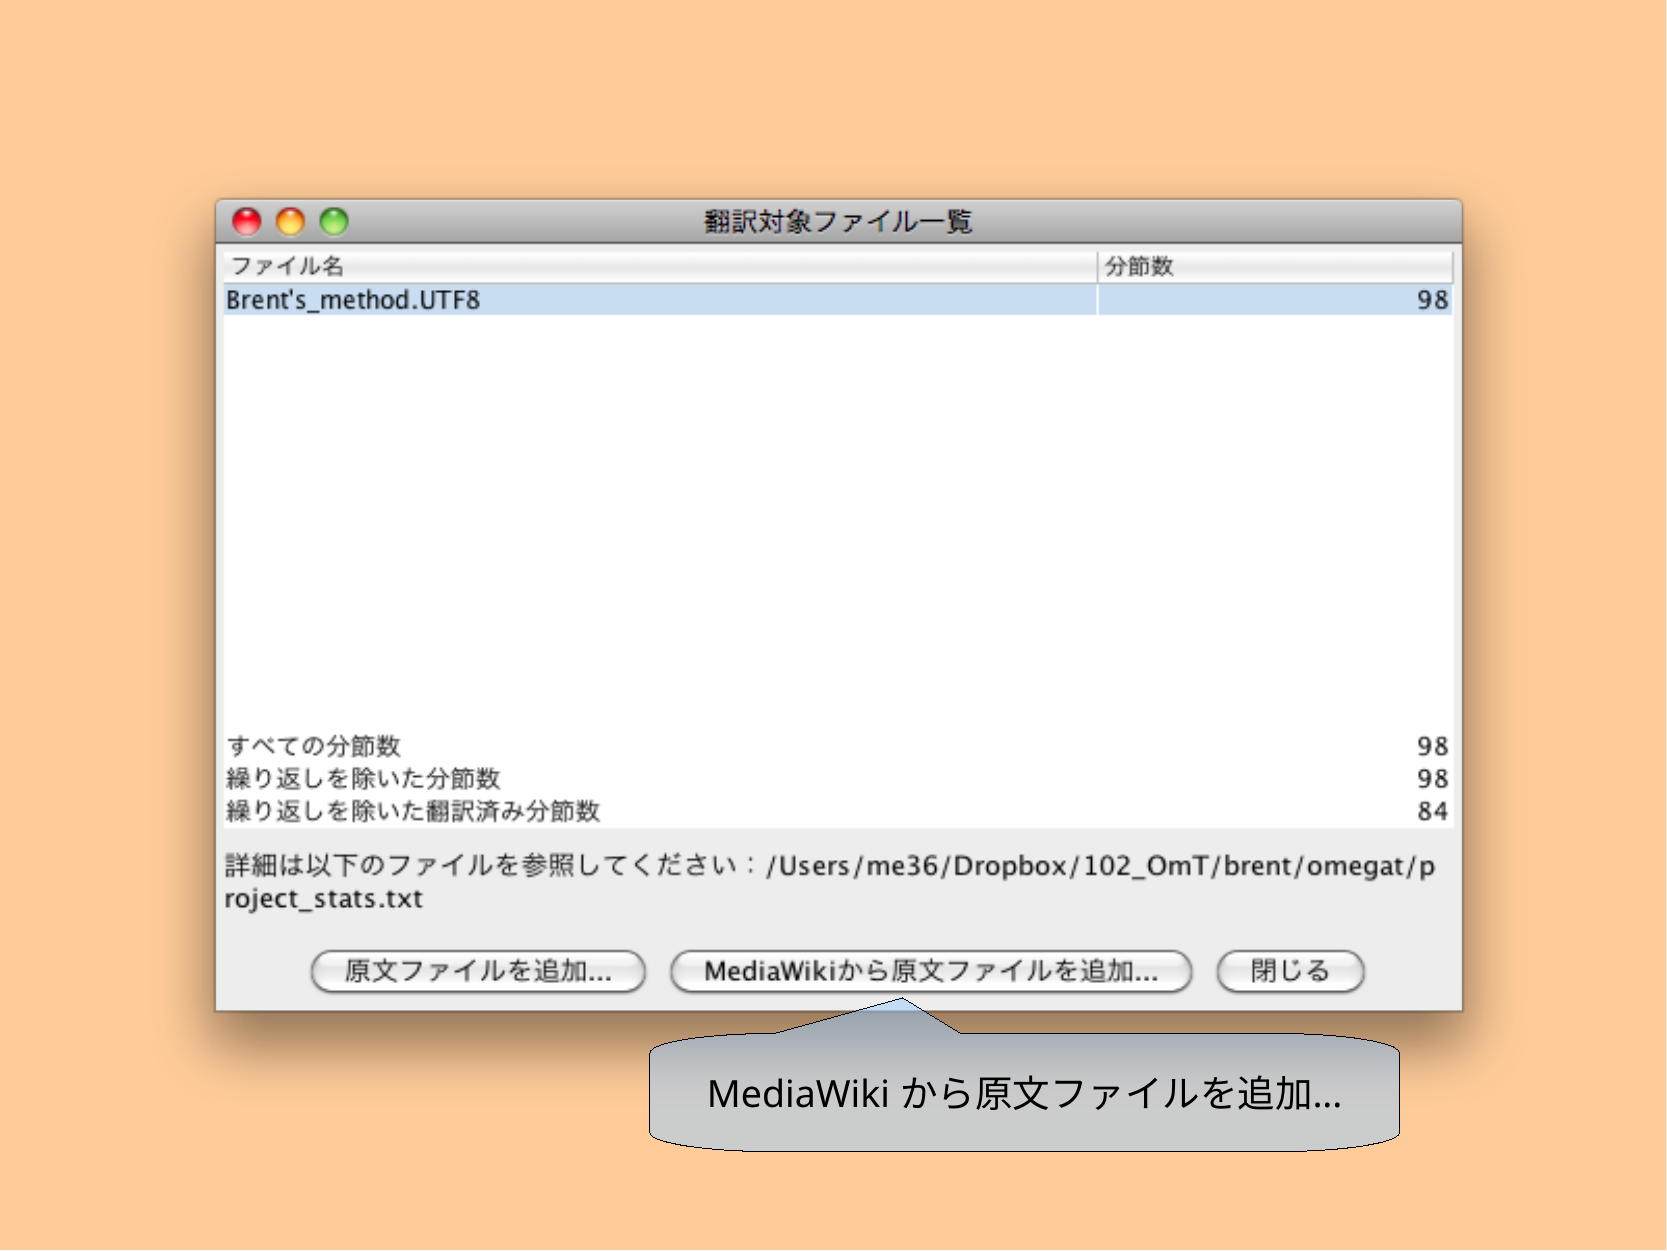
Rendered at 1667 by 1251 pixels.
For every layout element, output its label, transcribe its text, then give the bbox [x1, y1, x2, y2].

picture [133, 149, 1546, 1123]
text_box MediaWiki から原文ファイルを追加... [649, 997, 1400, 1152]
